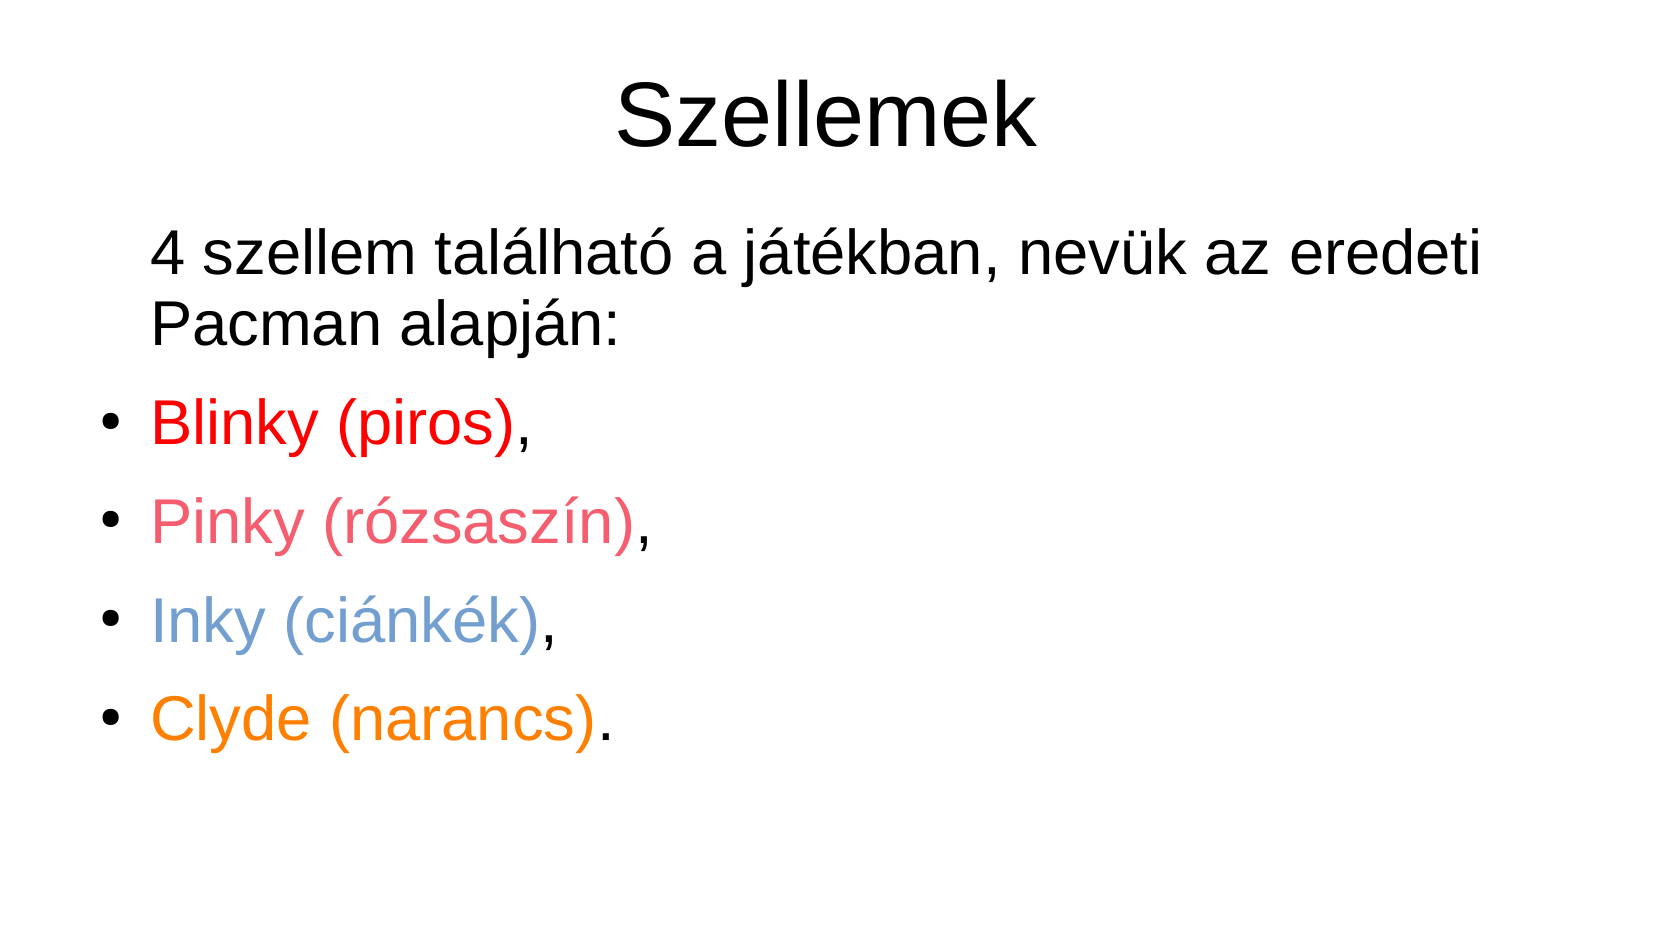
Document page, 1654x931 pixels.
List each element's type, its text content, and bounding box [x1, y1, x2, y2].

list 4 szellem található a játékban, nevük az eredeti Pacman alapján: Blinky (piros), Pinky (rózsaszín), Inky (ciánkék), Clyde (narancs). [82, 217, 1571, 758]
title Szellemek [82, 37, 1571, 193]
